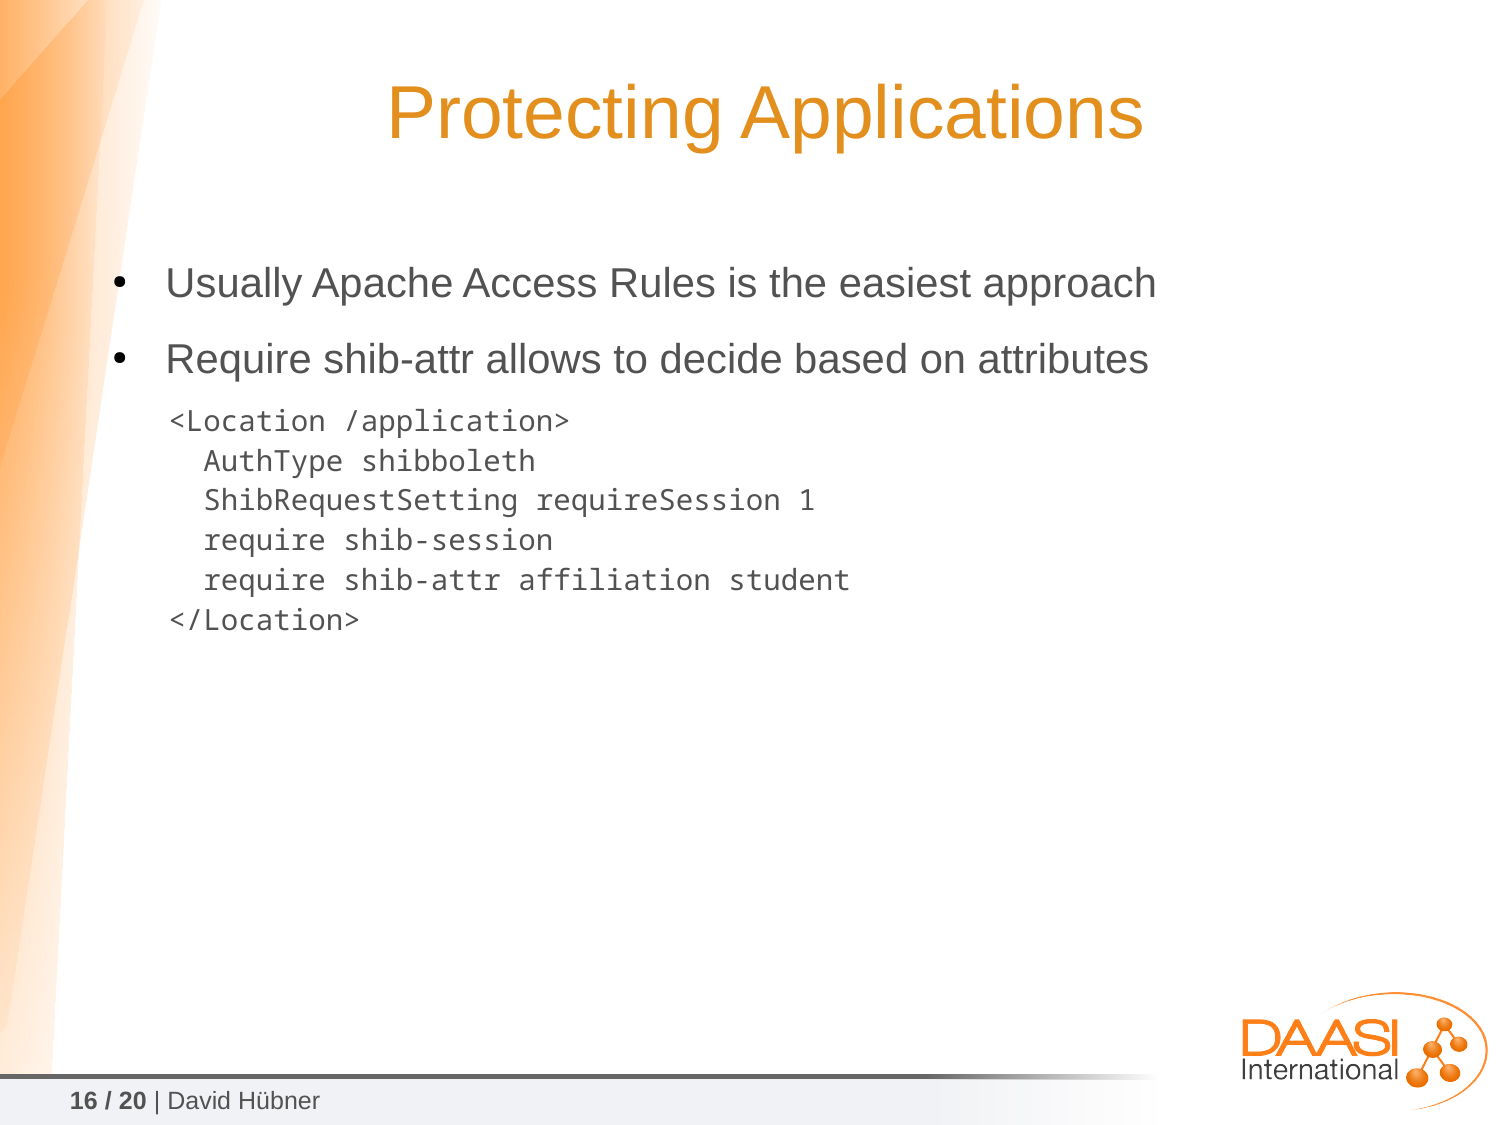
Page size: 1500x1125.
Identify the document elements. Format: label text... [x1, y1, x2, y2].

text_box <Location /application> AuthType shibboleth ShibRequestSetting requireSession 1 require shib-session require shib-attr affiliation student </Location> [153, 392, 875, 697]
title Protecting Applications [91, 48, 1441, 178]
picture [1240, 992, 1500, 1111]
list Usually Apache Access Rules is the easiest approach Require shib-attr allows to decide based on attributes [94, 259, 1441, 945]
